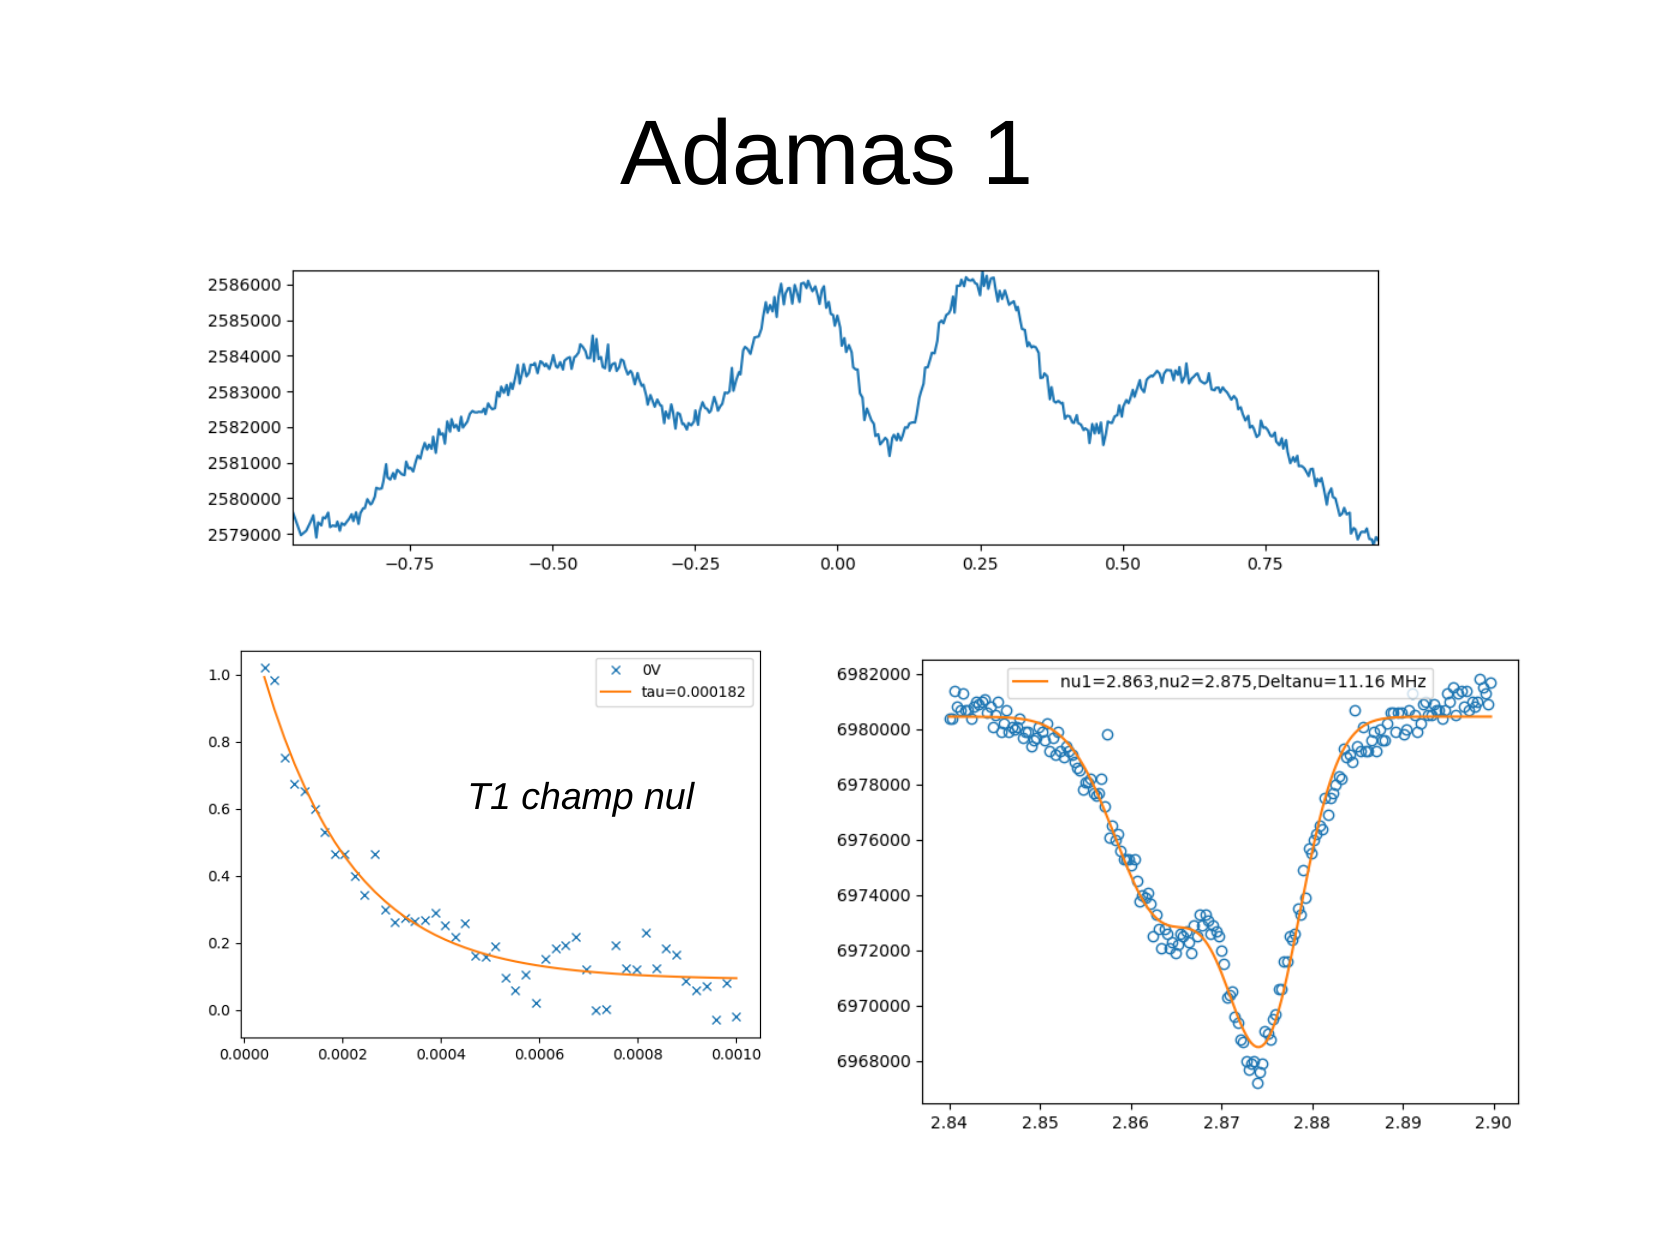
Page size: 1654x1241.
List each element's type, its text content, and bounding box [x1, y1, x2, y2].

text_box T1 champ nul [452, 767, 709, 825]
title Adamas 1 [82, 49, 1571, 257]
picture [118, 265, 1595, 1167]
